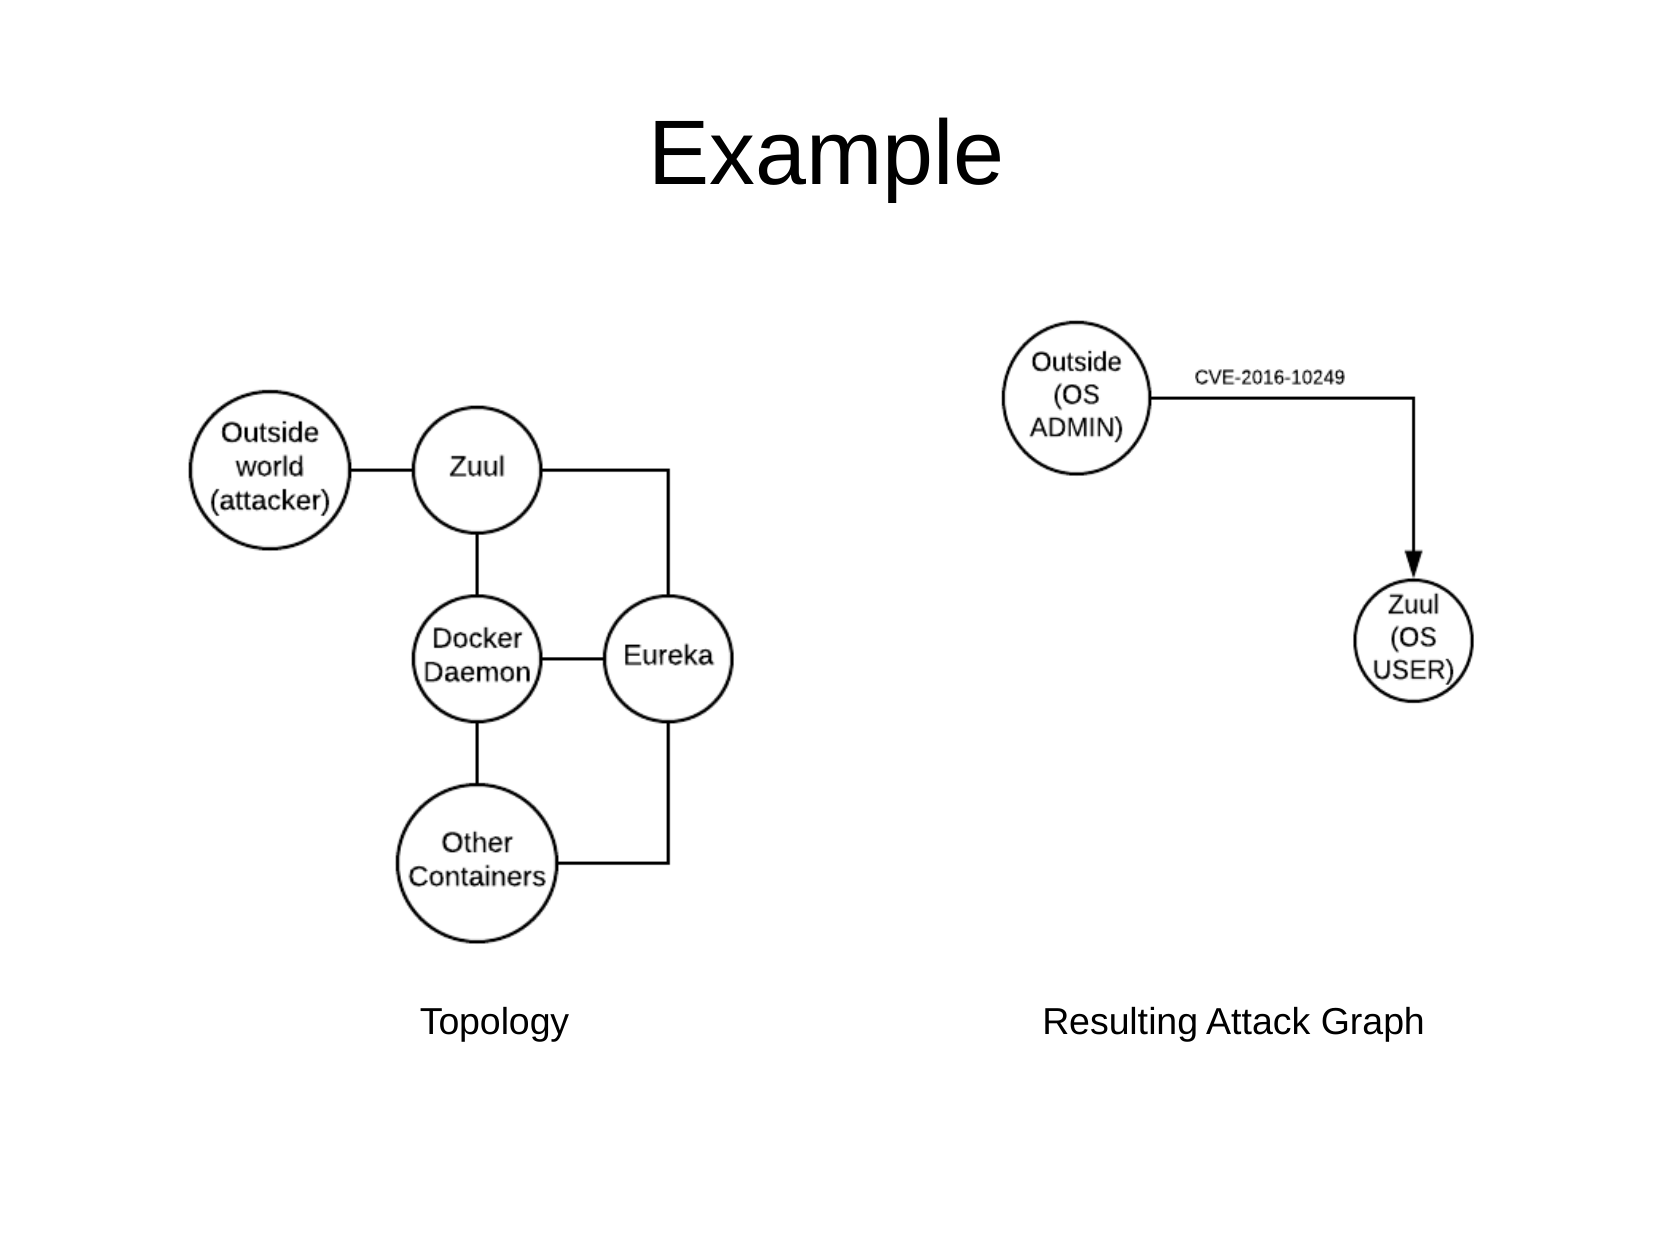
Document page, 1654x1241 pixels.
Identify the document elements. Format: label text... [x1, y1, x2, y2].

text_box Resulting Attack Graph [1027, 993, 1441, 1051]
picture [945, 262, 1531, 1021]
title Example [82, 49, 1571, 257]
text_box Topology [405, 993, 931, 1051]
picture [127, 329, 796, 1006]
